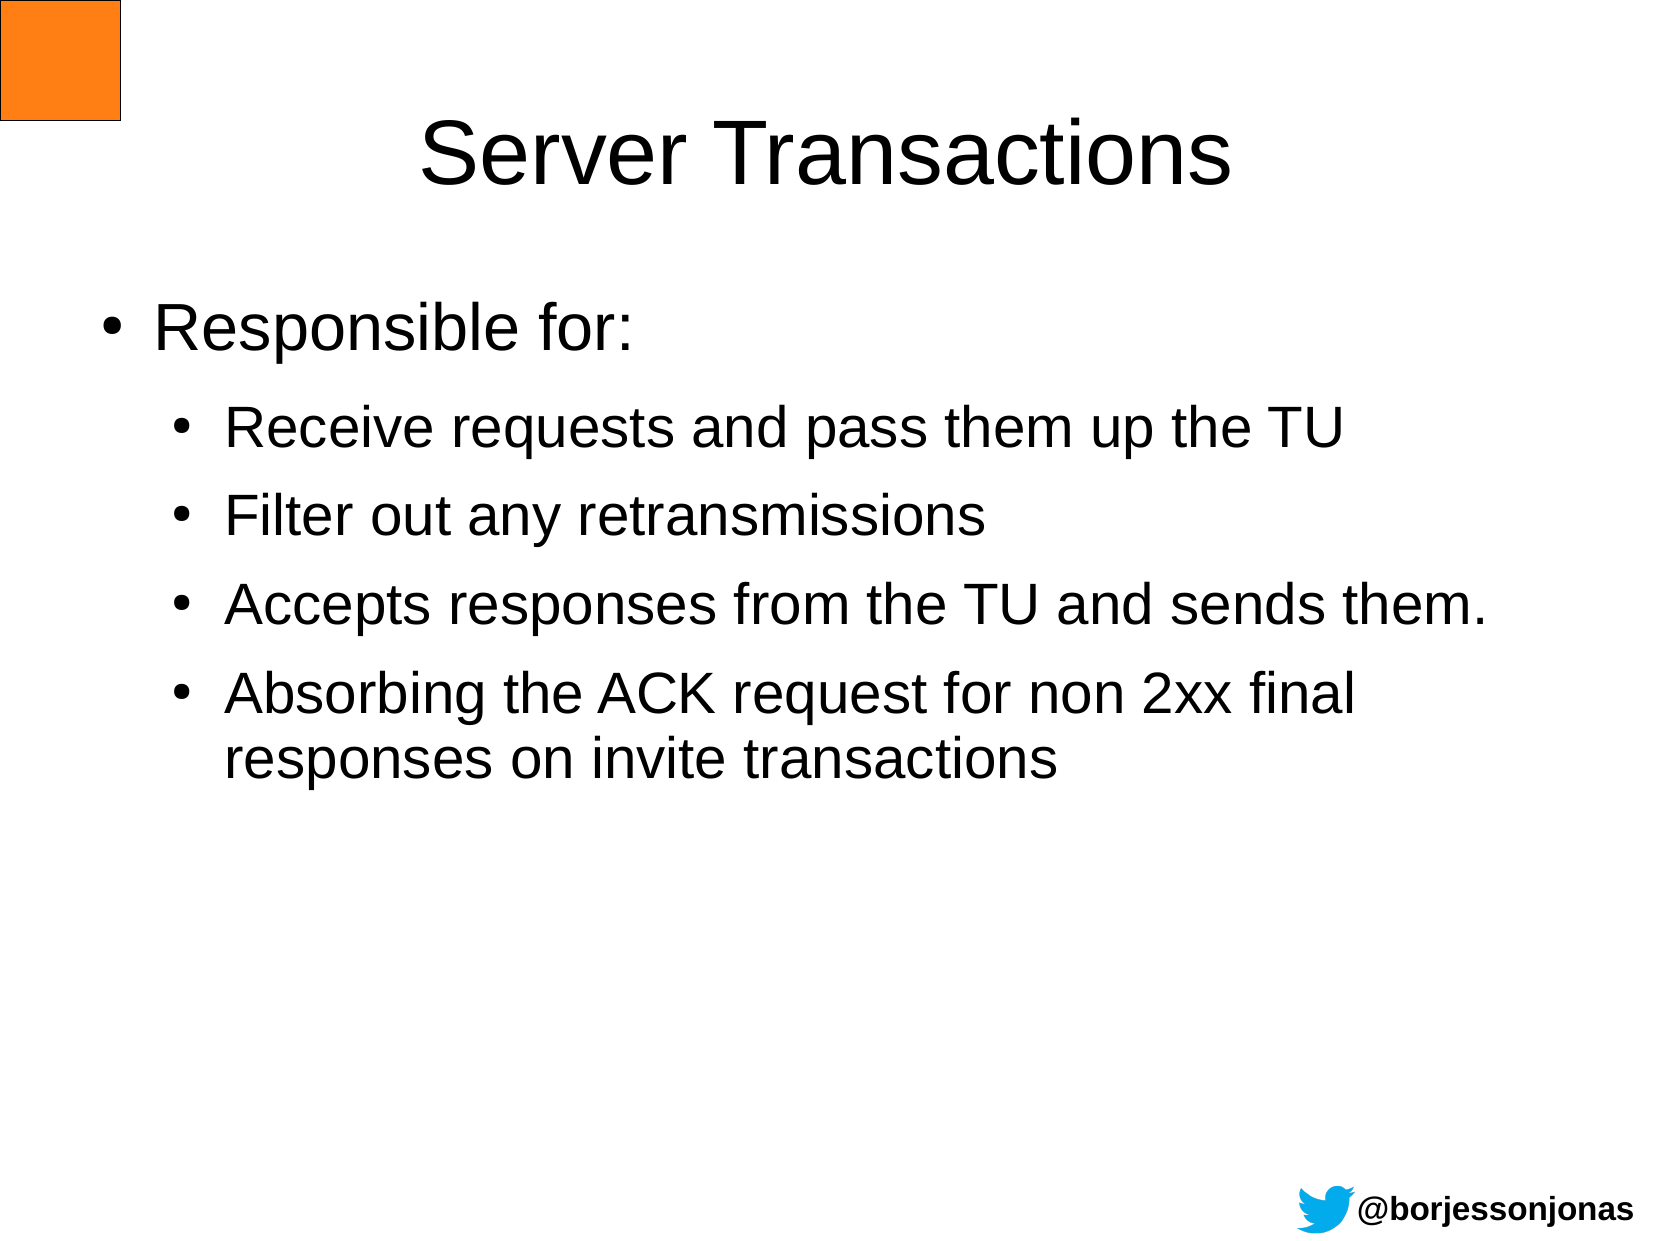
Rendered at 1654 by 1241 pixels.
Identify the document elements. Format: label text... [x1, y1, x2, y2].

list Responsible for: Receive requests and pass them up the TU Filter out any retransmissions Accepts responses from the TU and sends them. Absorbing the ACK request for non 2xx final responses on invite transactions [82, 290, 1571, 1109]
picture [1277, 1160, 1375, 1241]
title Server Transactions [82, 49, 1571, 257]
